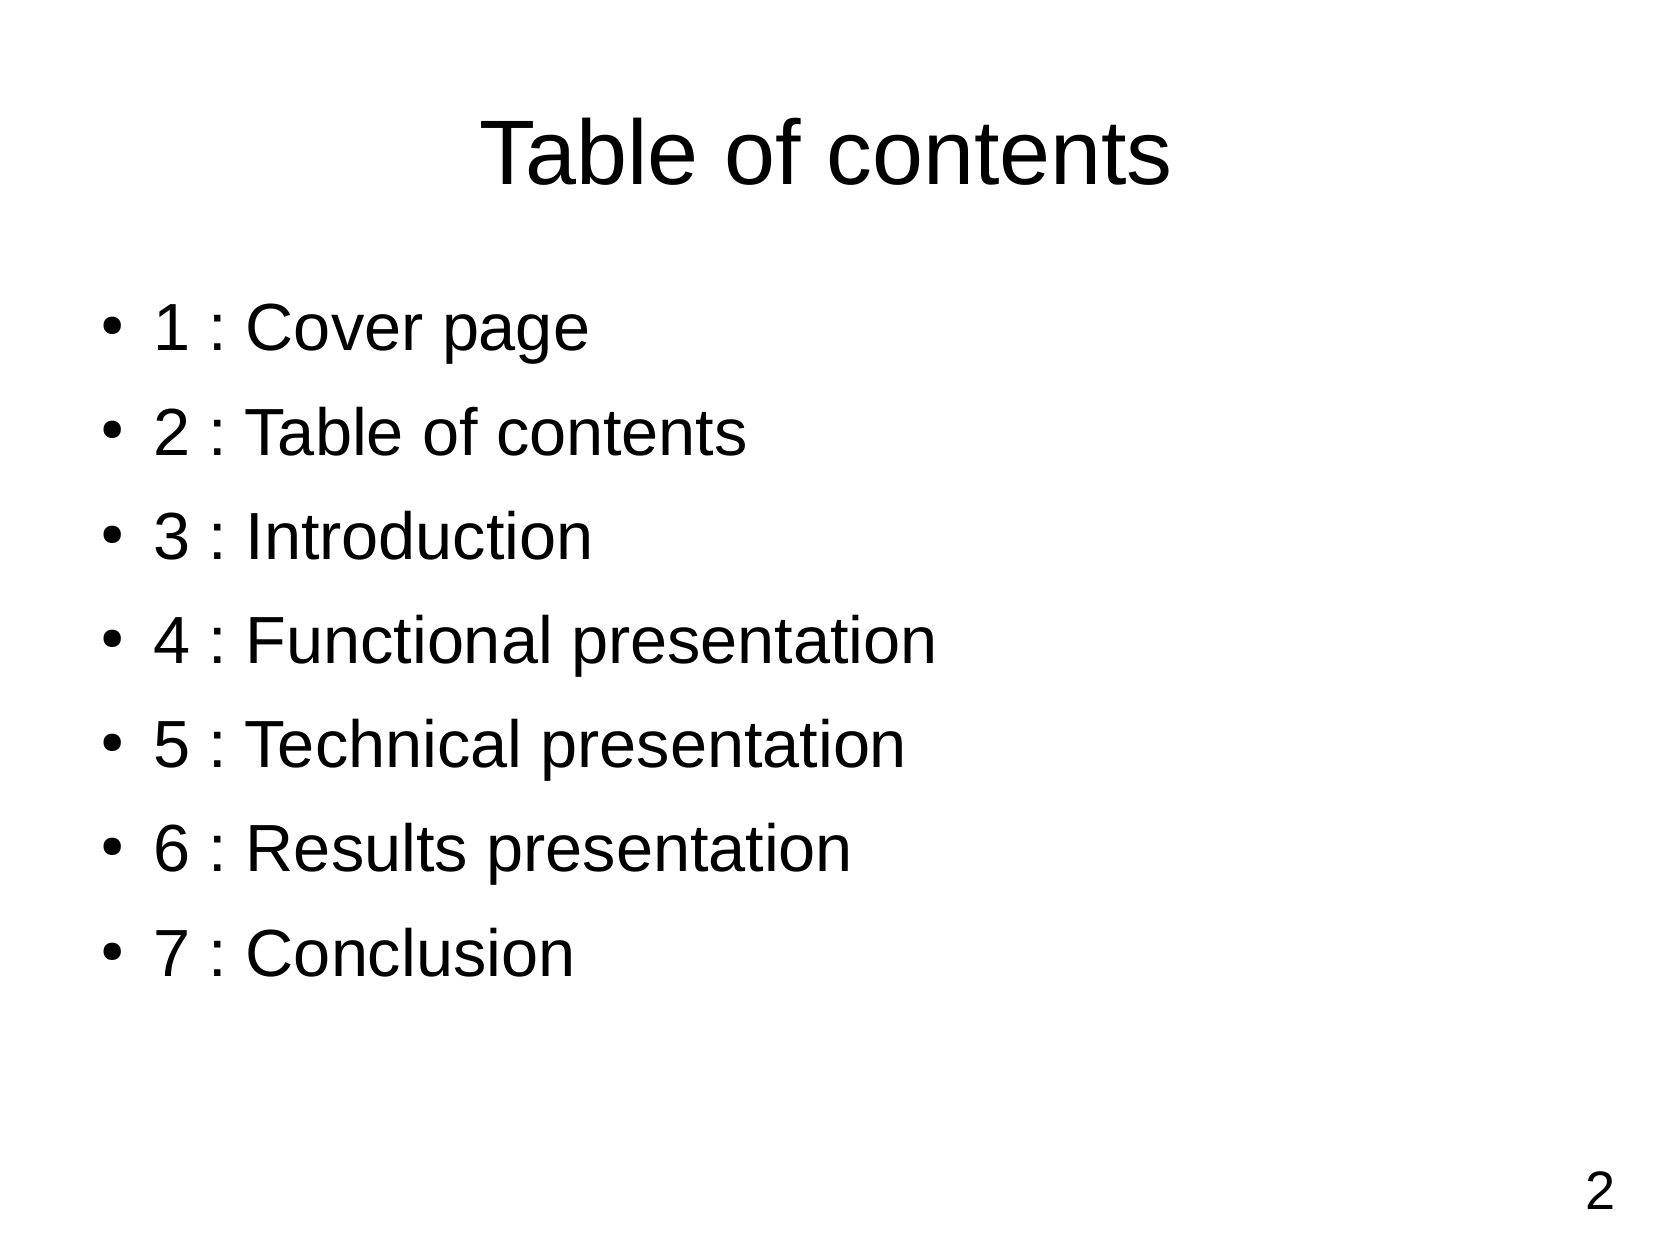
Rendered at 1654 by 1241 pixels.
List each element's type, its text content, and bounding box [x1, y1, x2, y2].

list 1 : Cover page 2 : Table of contents 3 : Introduction 4 : Functional presentation 5 : Technical presentation 6 : Results presentation 7 : Conclusion [82, 290, 1571, 1109]
title Table of contents [82, 49, 1571, 257]
text_box 2 [1570, 1152, 1642, 1229]
